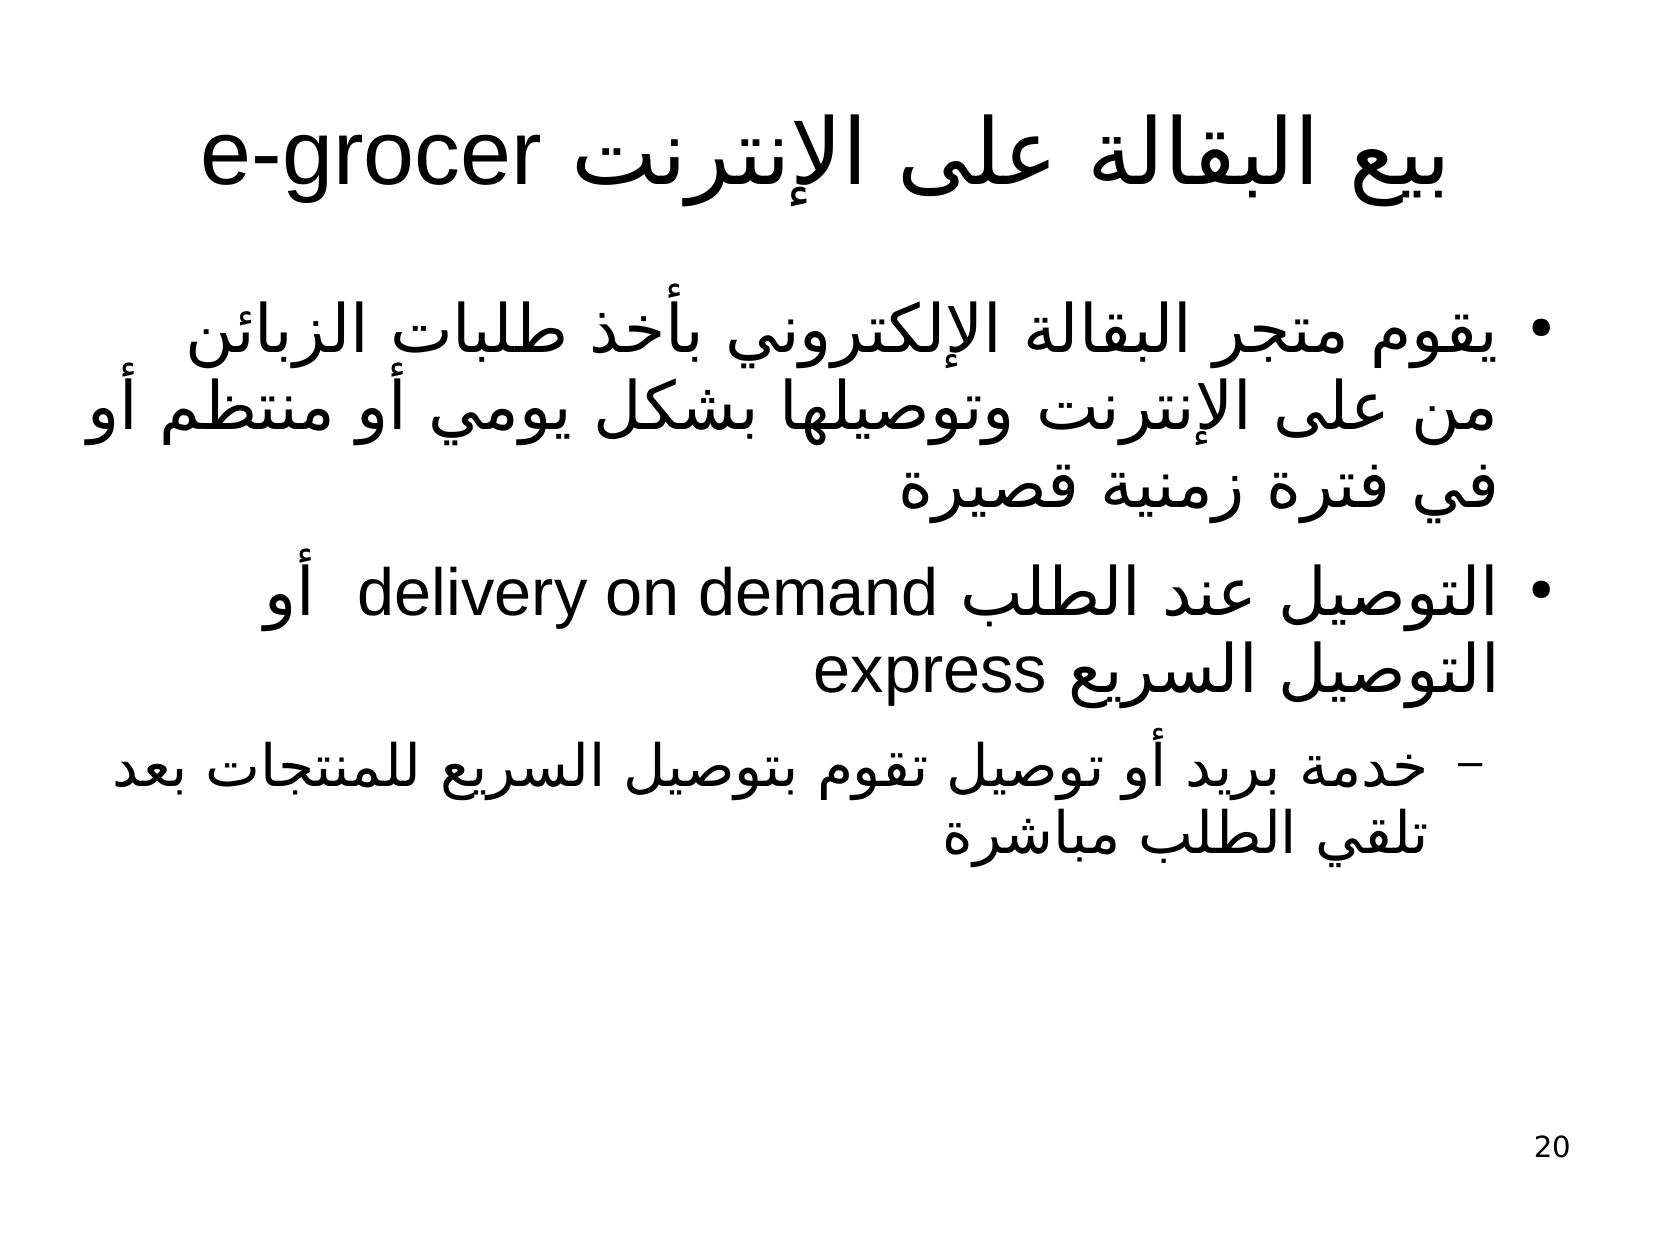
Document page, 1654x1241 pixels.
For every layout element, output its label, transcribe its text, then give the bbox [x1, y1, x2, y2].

list يقوم متجر البقالة الإلكتروني بأخذ طلبات الزبائن من على الإنترنت وتوصيلها بشكل يومي أو منتظم أو في فترة زمنية قصيرة التوصيل عند الطلب delivery on demand أو التوصيل السريع express خدمة بريد أو توصيل تقوم بتوصيل السريع للمنتجات بعد تلقي الطلب مباشرة [82, 290, 1571, 1010]
title بيع البقالة على الإنترنت e-grocer [82, 49, 1571, 257]
